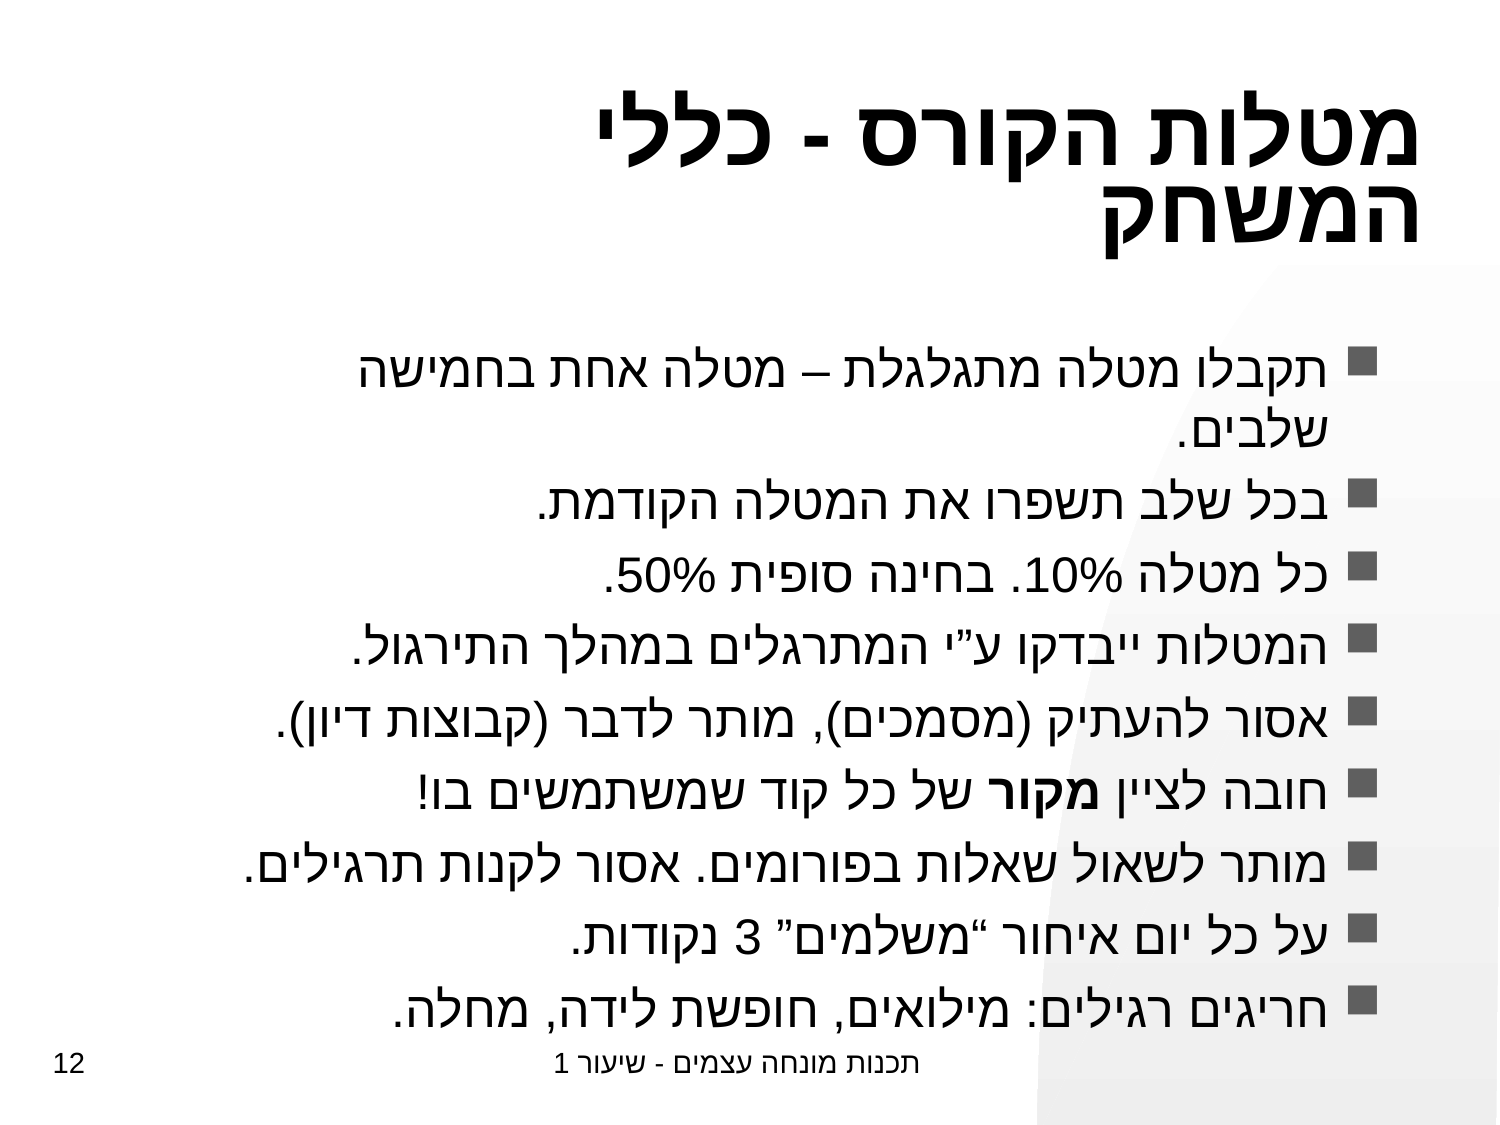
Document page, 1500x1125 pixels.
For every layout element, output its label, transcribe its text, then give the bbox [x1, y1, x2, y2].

text_box <number> [37, 1025, 350, 1100]
text_box מטלות הקורס - כללי המשחק [265, 75, 1441, 288]
text_box תכנות מונחה עצמים - שיעור 1 [500, 1033, 975, 1100]
text_box תקבלו מטלה מתגלגלת – מטלה אחת בחמישה שלבים. בכל שלב תשפרו את המטלה הקודמת. כל מטלה 10%. בחינה סופית 50%. המטלות ייבדקו ע”י המתרגלים במהלך התירגול. אסור להעתיק (מסמכים), מותר לדבר (קבוצות דיון). חובה לציין מקור של כל קוד שמשתמשים בו!‏ מותר לשאול שאלות בפורומים. אסור לקנות תרגילים. על כל יום איחור “משלמים” 3 נקודות. חריגים רגילים: מילואים, חופשת לידה, מחלה. [209, 329, 1398, 1033]
